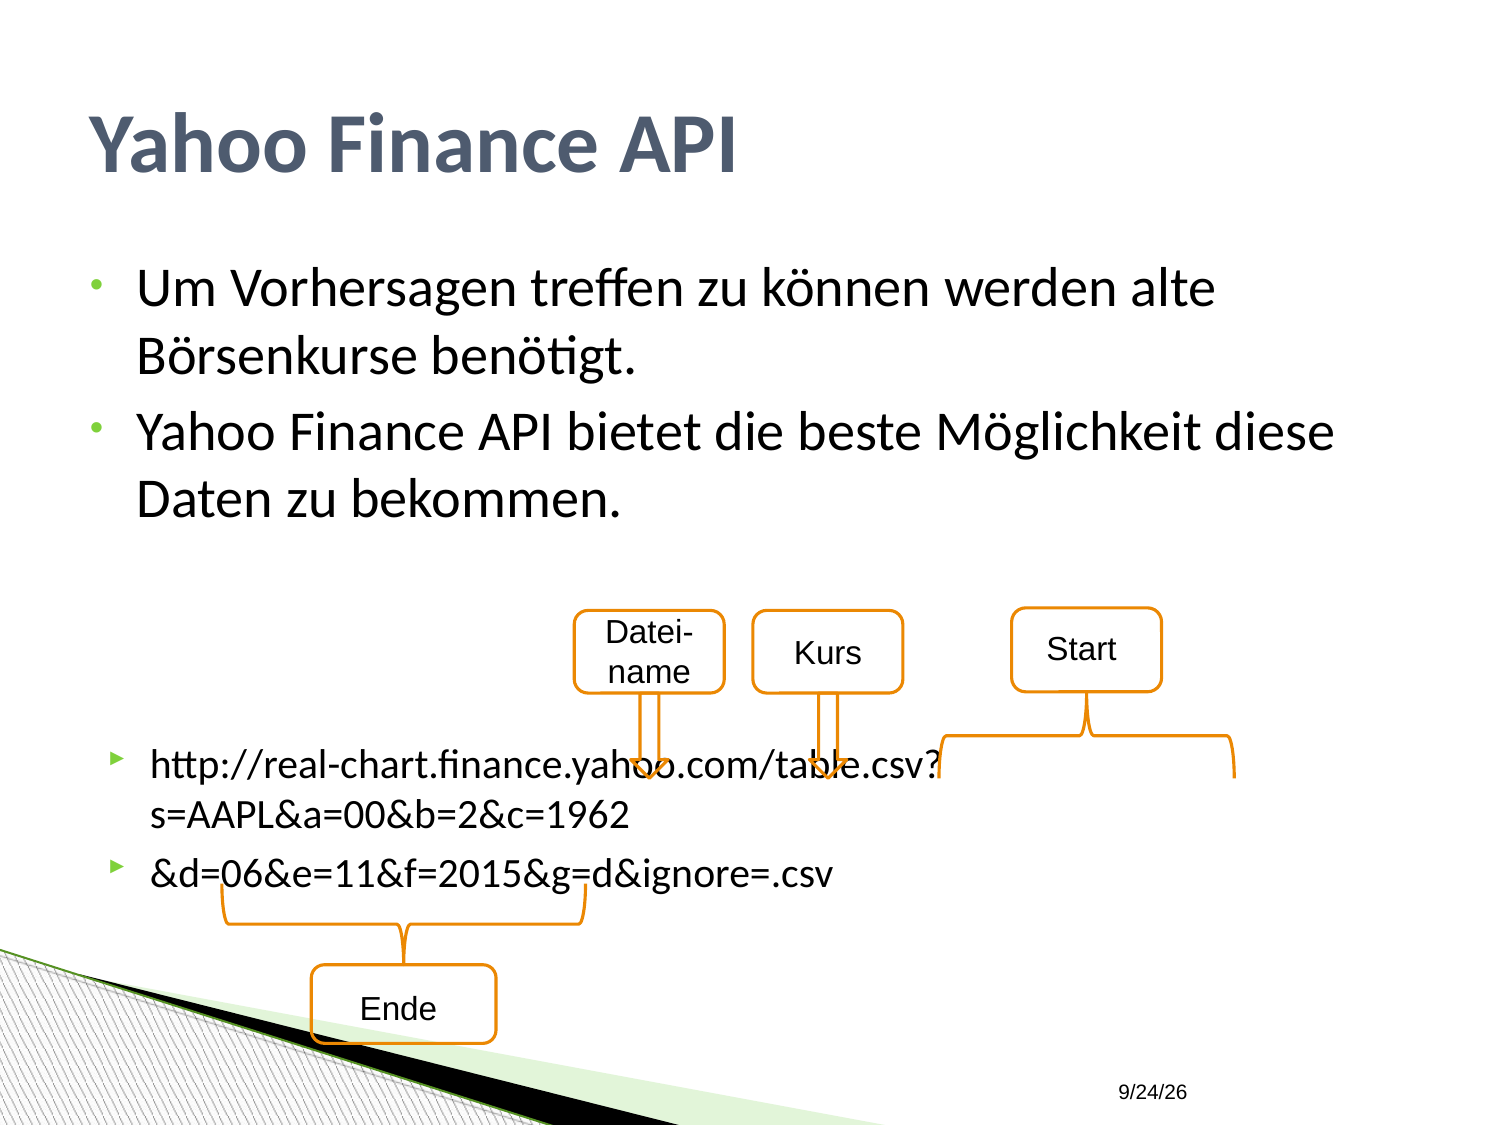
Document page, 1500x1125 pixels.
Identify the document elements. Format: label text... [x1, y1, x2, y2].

text_box Ende [312, 979, 485, 1035]
list Um Vorhersagen treffen zu können werden alte Börsenkurse benötigt. Yahoo Finance API bietet die beste Möglichkeit diese Daten zu bekommen. http://real-chart.finance.yahoo.com/table.csv?s=AAPL&a=00&b=2&c=1962 &d=06&e=11&f=2015&g=d&ignore=.csv [75, 243, 1425, 986]
picture [0, 952, 543, 1125]
text_box Kurs [767, 623, 889, 679]
slide_number 6/10/15 [1103, 1051, 1419, 1112]
text_box Start [1011, 619, 1152, 675]
title Yahoo Finance API [75, 45, 1425, 233]
text_box Datei-name [588, 602, 711, 698]
